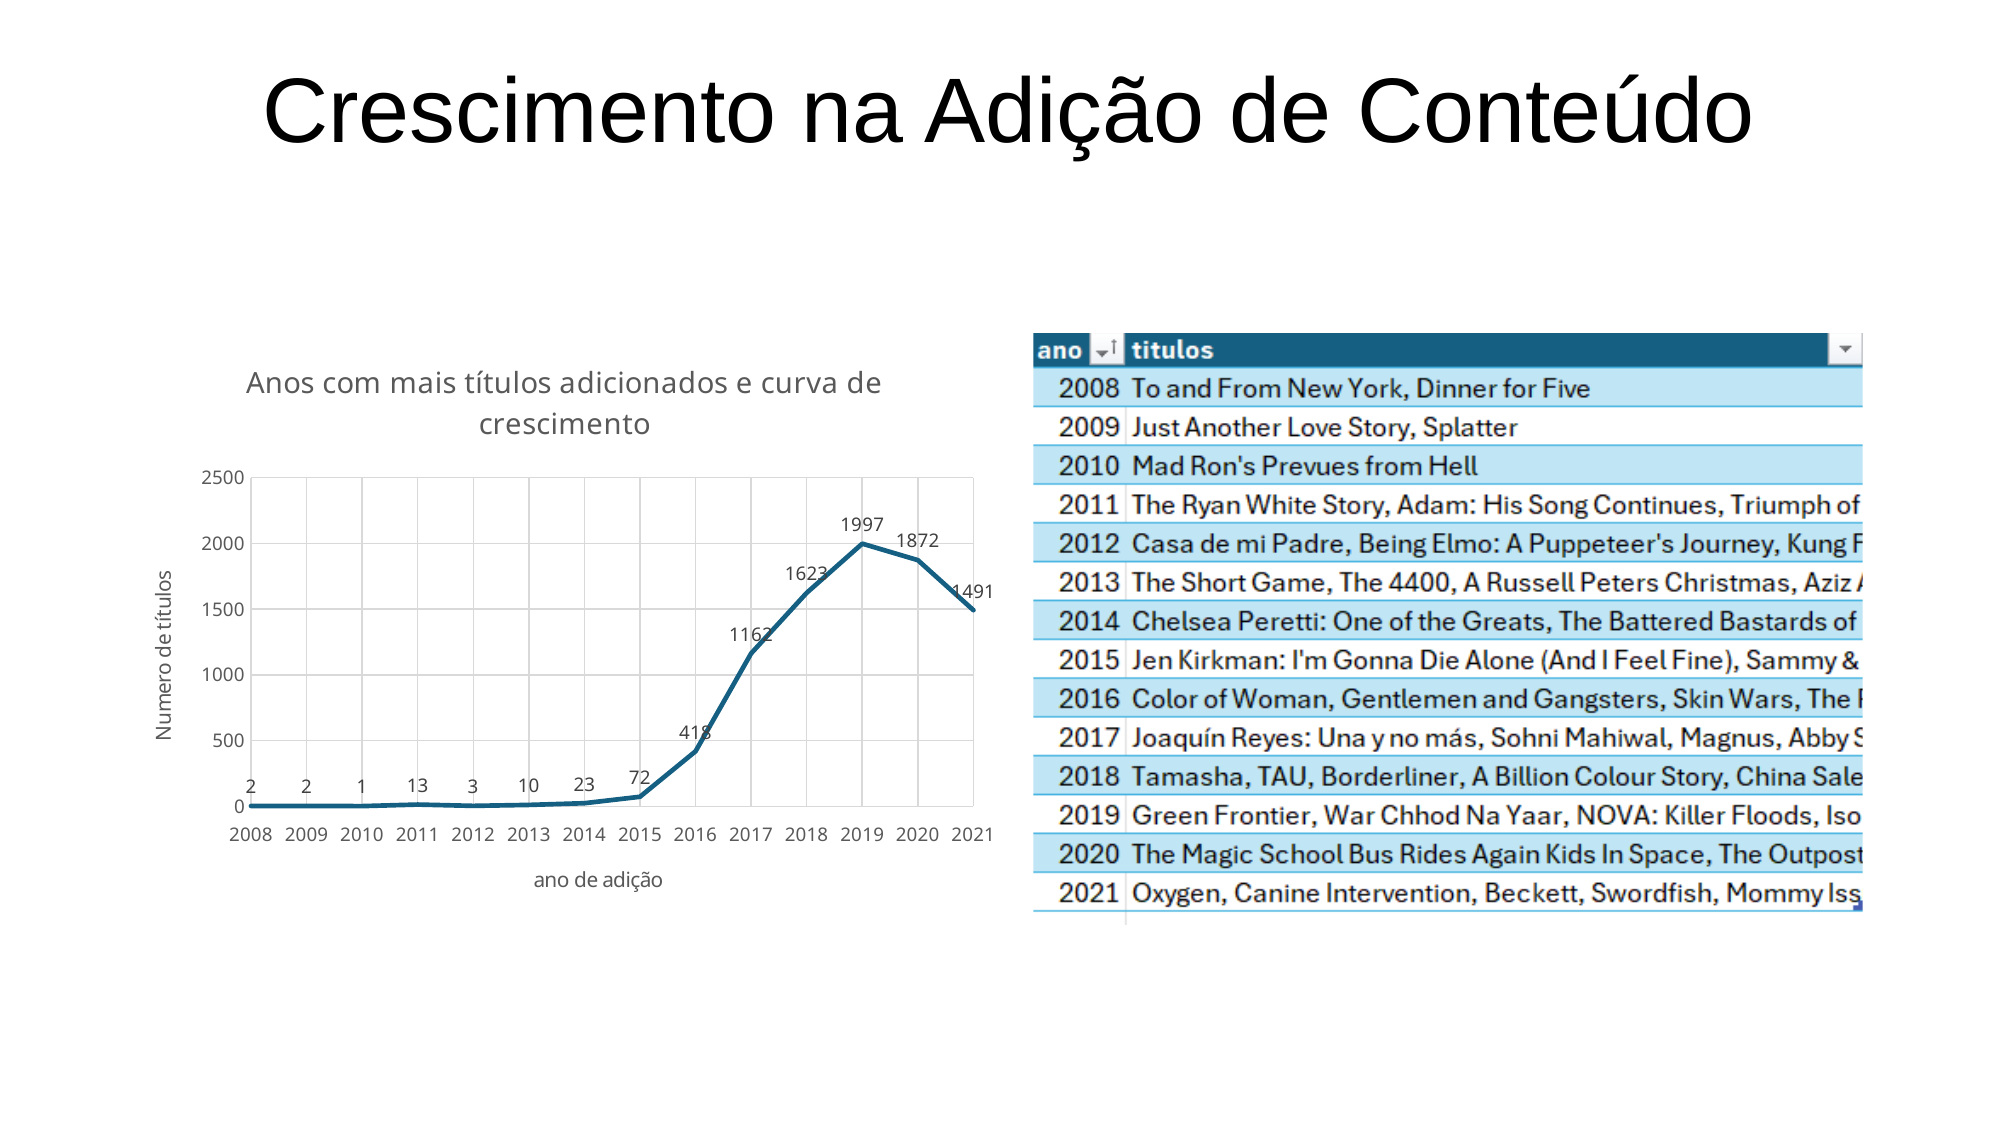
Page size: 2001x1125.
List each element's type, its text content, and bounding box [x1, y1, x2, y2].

picture [1033, 333, 1863, 925]
title Crescimento na Adição de Conteúdo [247, 26, 1820, 201]
chart [116, 333, 1014, 925]
